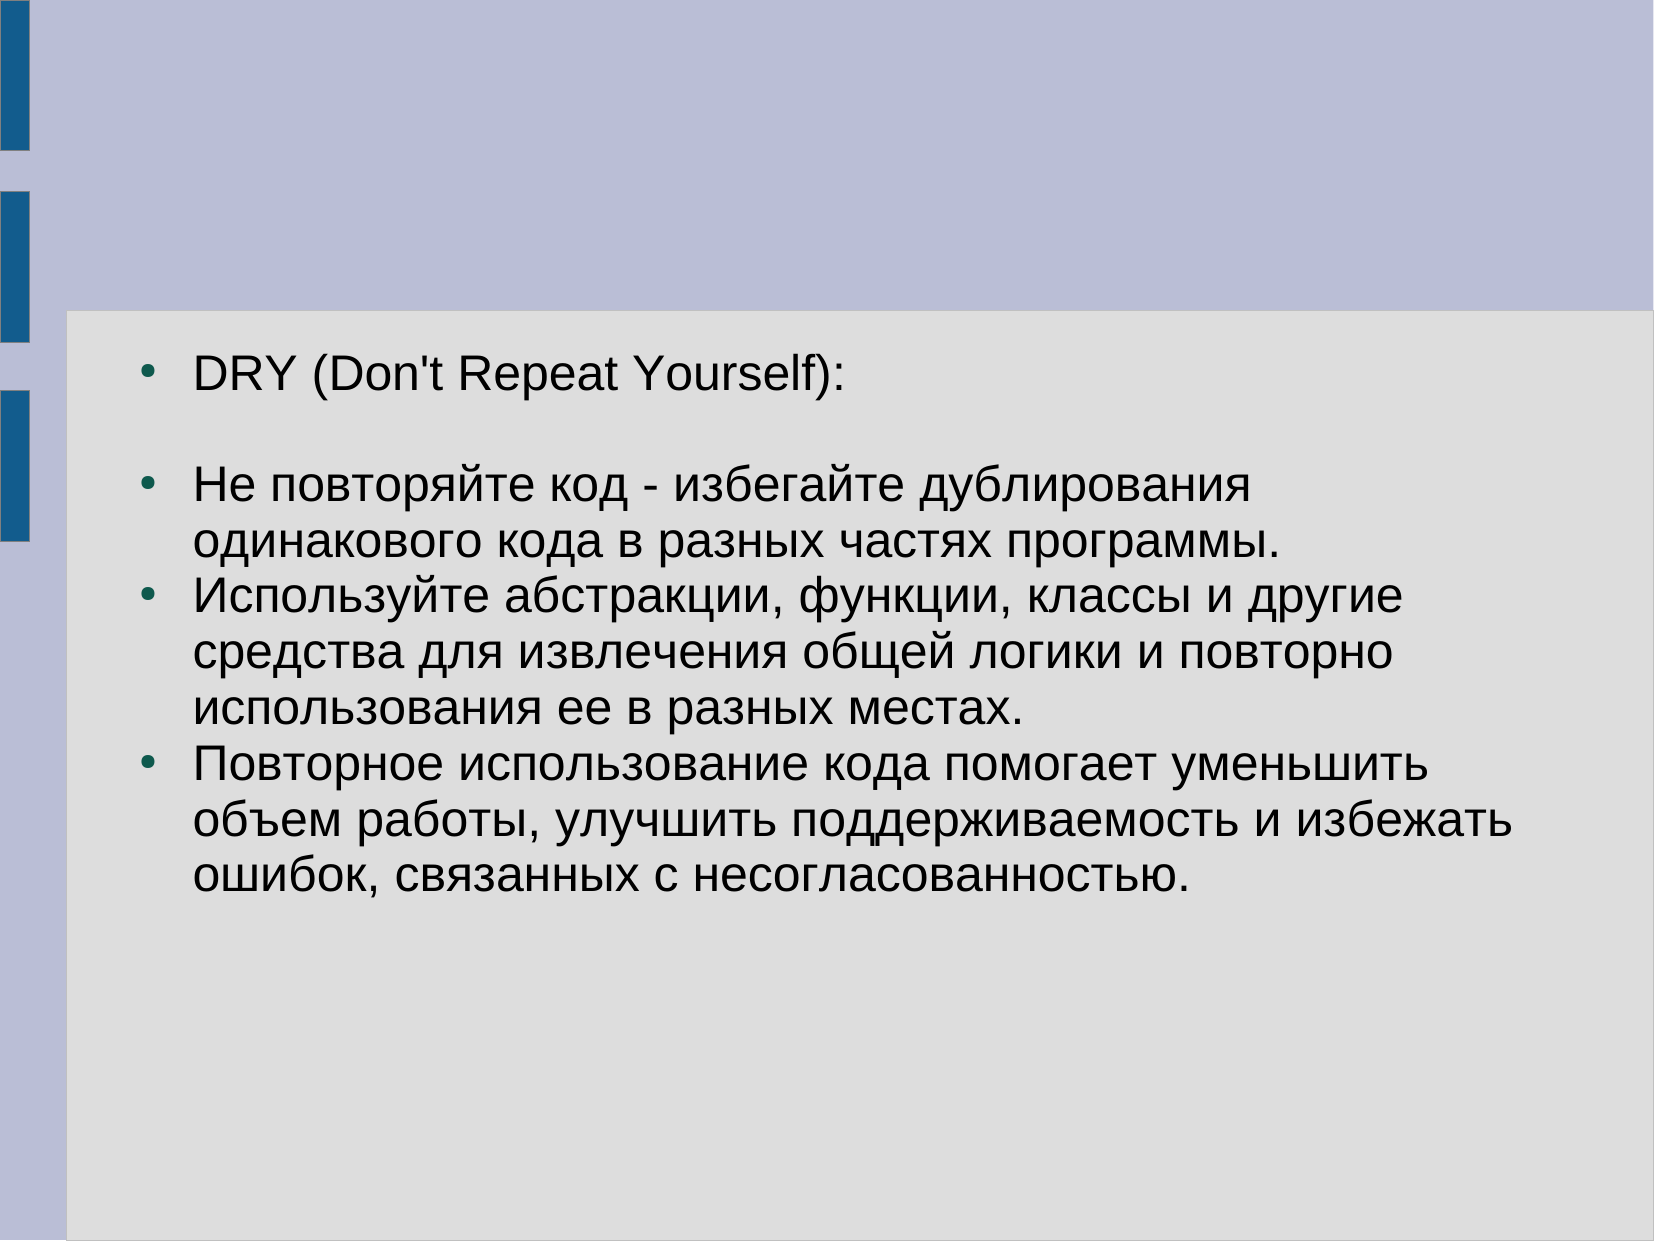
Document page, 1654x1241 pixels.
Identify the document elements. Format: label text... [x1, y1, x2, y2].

list DRY (Don't Repeat Yourself): Не повторяйте код - избегайте дублирования одинакового кода в разных частях программы. Используйте абстракции, функции, классы и другие средства для извлечения общей логики и повторно использования ее в разных местах. Повторное использование кода помогает уменьшить объем работы, улучшить поддерживаемость и избежать ошибок, связанных с несогласованностью. [121, 344, 1534, 1127]
